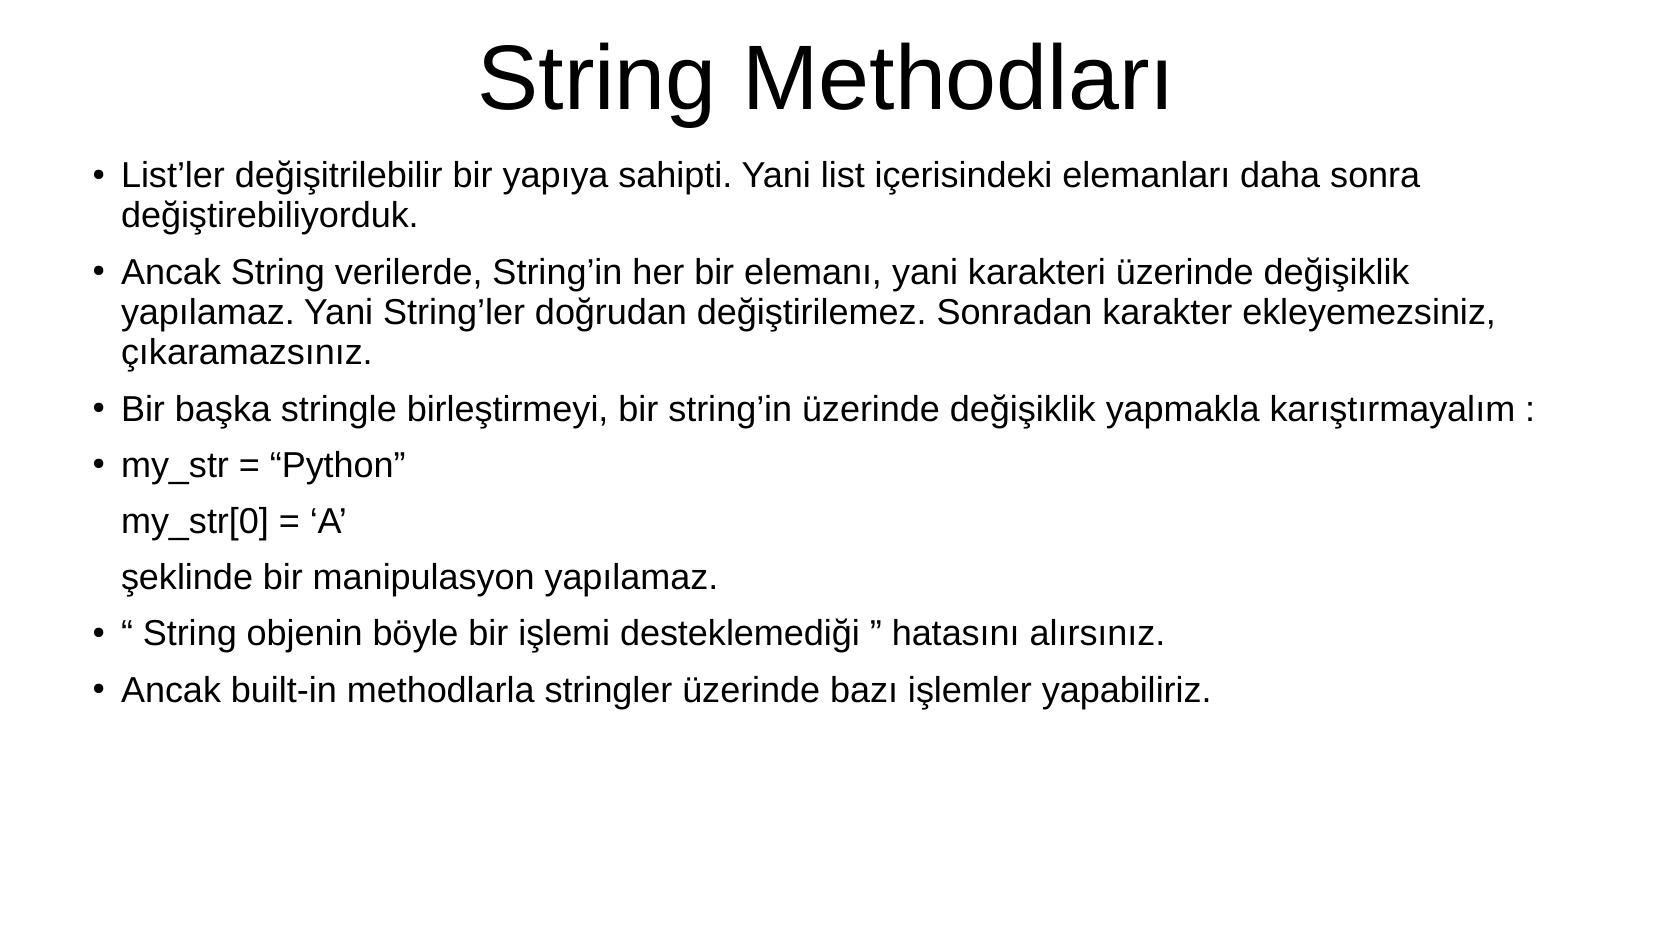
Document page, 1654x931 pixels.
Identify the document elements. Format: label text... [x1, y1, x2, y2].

title String Methodları [82, 0, 1571, 155]
list List’ler değişitrilebilir bir yapıya sahipti. Yani list içerisindeki elemanları daha sonra değiştirebiliyorduk. Ancak String verilerde, String’in her bir elemanı, yani karakteri üzerinde değişiklik yapılamaz. Yani String’ler doğrudan değiştirilemez. Sonradan karakter ekleyemezsiniz, çıkaramazsınız. Bir başka stringle birleştirmeyi, bir string’in üzerinde değişiklik yapmakla karıştırmayalım : my_str = “Python” my_str[0] = ‘A’ şeklinde bir manipulasyon yapılamaz. “ String objenin böyle bir işlemi desteklemediği ” hatasını alırsınız. Ancak built-in methodlarla stringler üzerinde bazı işlemler yapabiliriz. [82, 155, 1571, 758]
